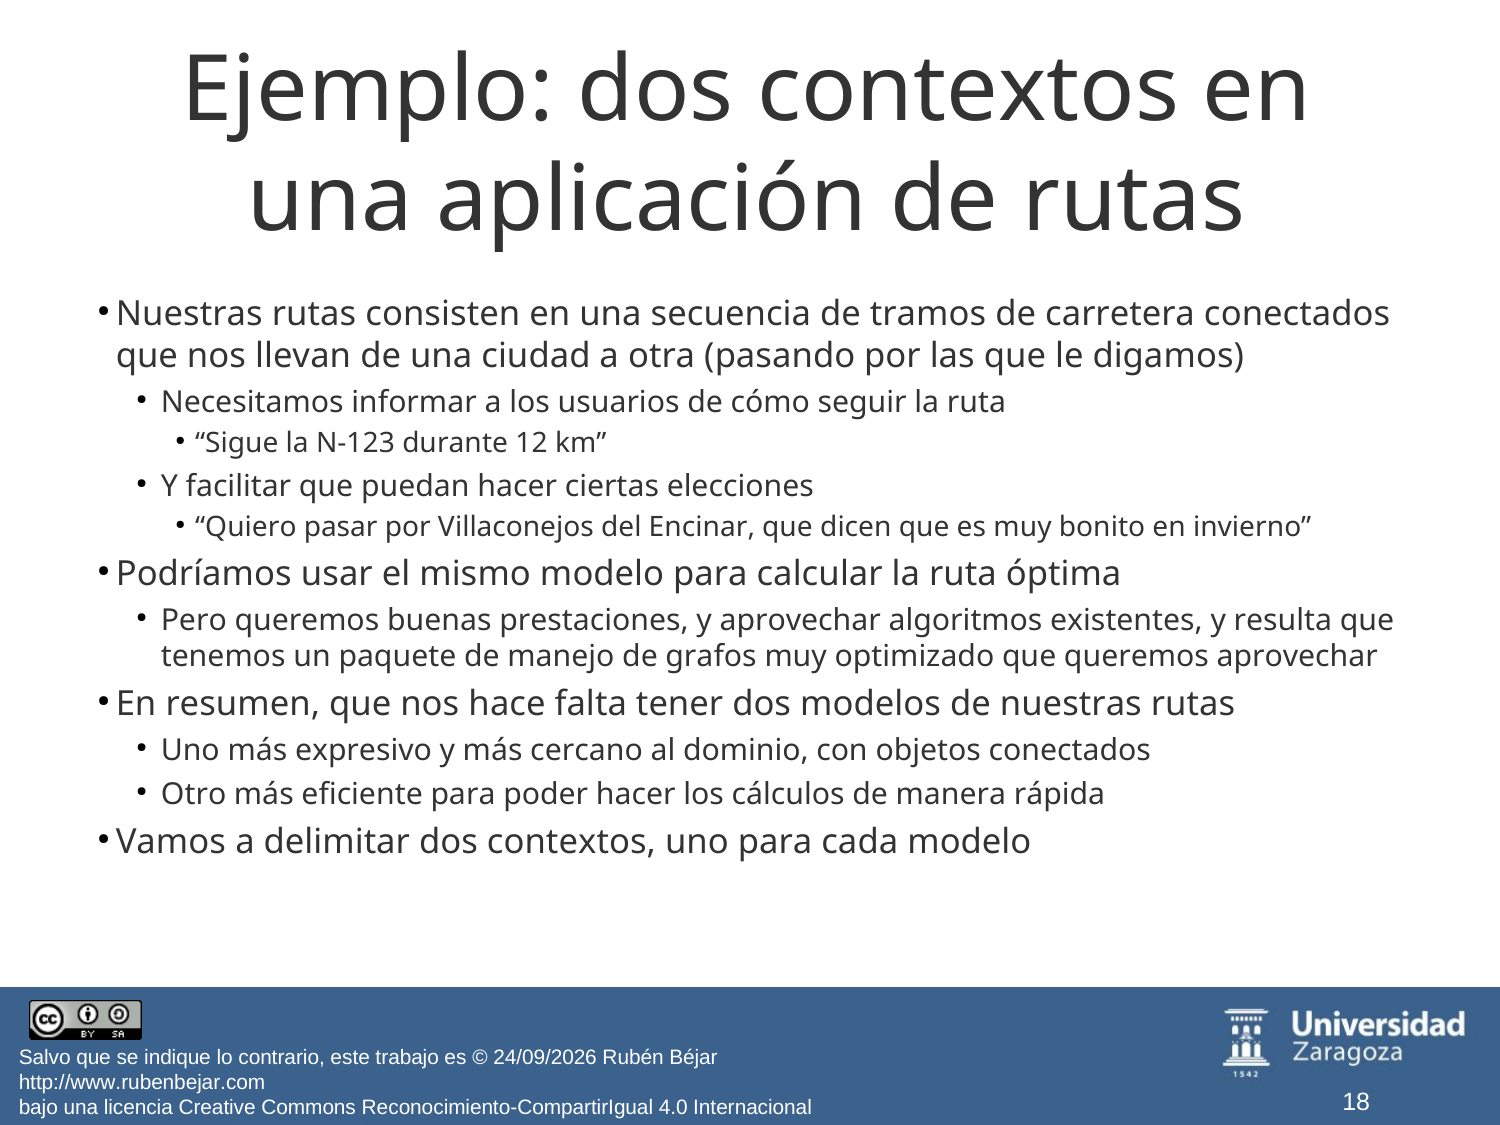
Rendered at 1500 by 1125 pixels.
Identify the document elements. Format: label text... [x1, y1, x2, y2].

title Ejemplo: dos contextos en una aplicación de rutas [74, 21, 1420, 257]
picture [0, 987, 1500, 1125]
list Nuestras rutas consisten en una secuencia de tramos de carretera conectados que nos llevan de una ciudad a otra (pasando por las que le digamos) Necesitamos informar a los usuarios de cómo seguir la ruta “Sigue la N-123 durante 12 km” Y facilitar que puedan hacer ciertas elecciones “Quiero pasar por Villaconejos del Encinar, que dicen que es muy bonito en invierno” Podríamos usar el mismo modelo para calcular la ruta óptima Pero queremos buenas prestaciones, y aprovechar algoritmos existentes, y resulta que tenemos un paquete de manejo de grafos muy optimizado que queremos aprovechar En resumen, que nos hace falta tener dos modelos de nuestras rutas Uno más expresivo y más cercano al dominio, con objetos conectados Otro más eficiente para poder hacer los cálculos de manera rápida Vamos a delimitar dos contextos, uno para cada modelo [82, 283, 1418, 957]
